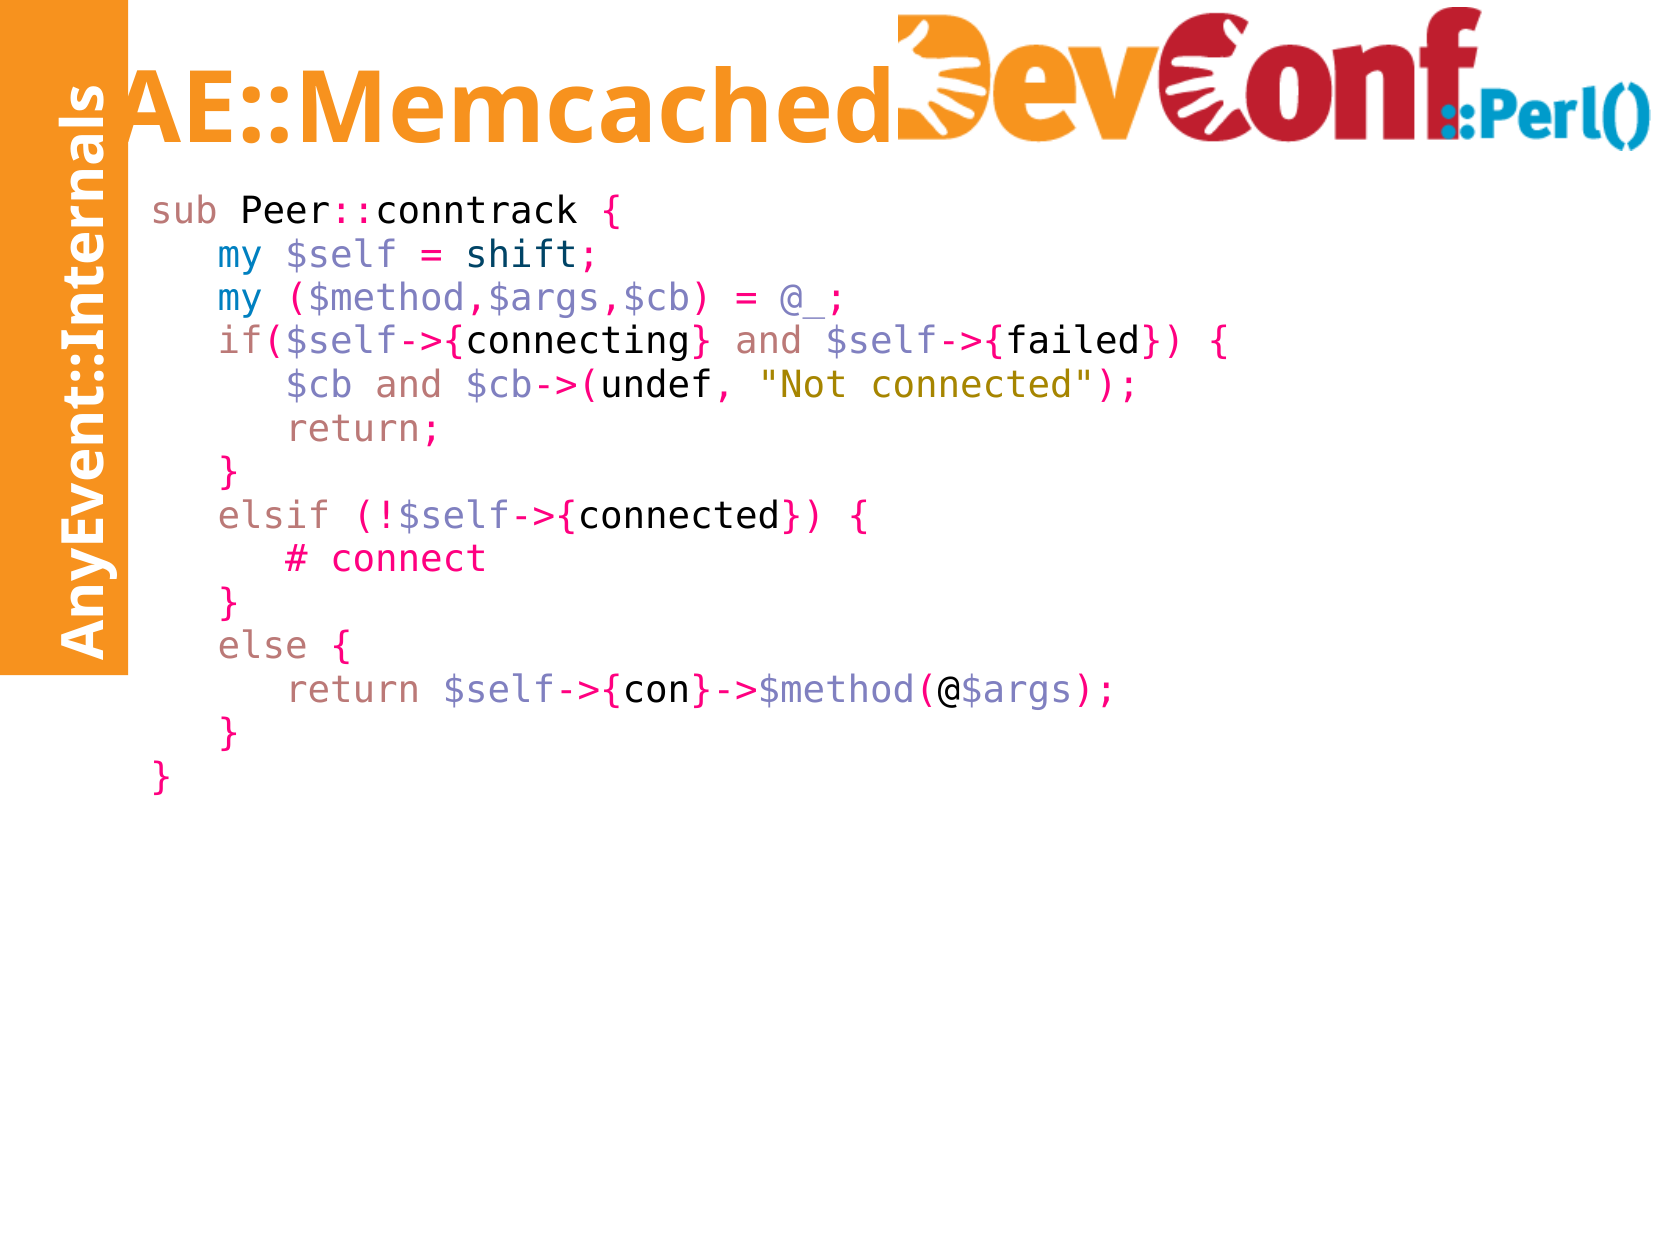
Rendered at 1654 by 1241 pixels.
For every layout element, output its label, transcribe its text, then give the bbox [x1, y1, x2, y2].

title AE::Memcached [112, 45, 901, 162]
text_box AnyEvent::Internals [0, 0, 84, 676]
text_box sub Peer::conntrack { my $self = shift; my ($method,$args,$cb) = @_; if($self->{connecting} and $self->{failed}) { $cb and $cb->(undef, "Not connected"); return; } elsif (!$self->{connected}) { # connect } else { return $self->{con}->$method(@$args); } } [150, 188, 1576, 1193]
picture [898, 7, 1651, 151]
